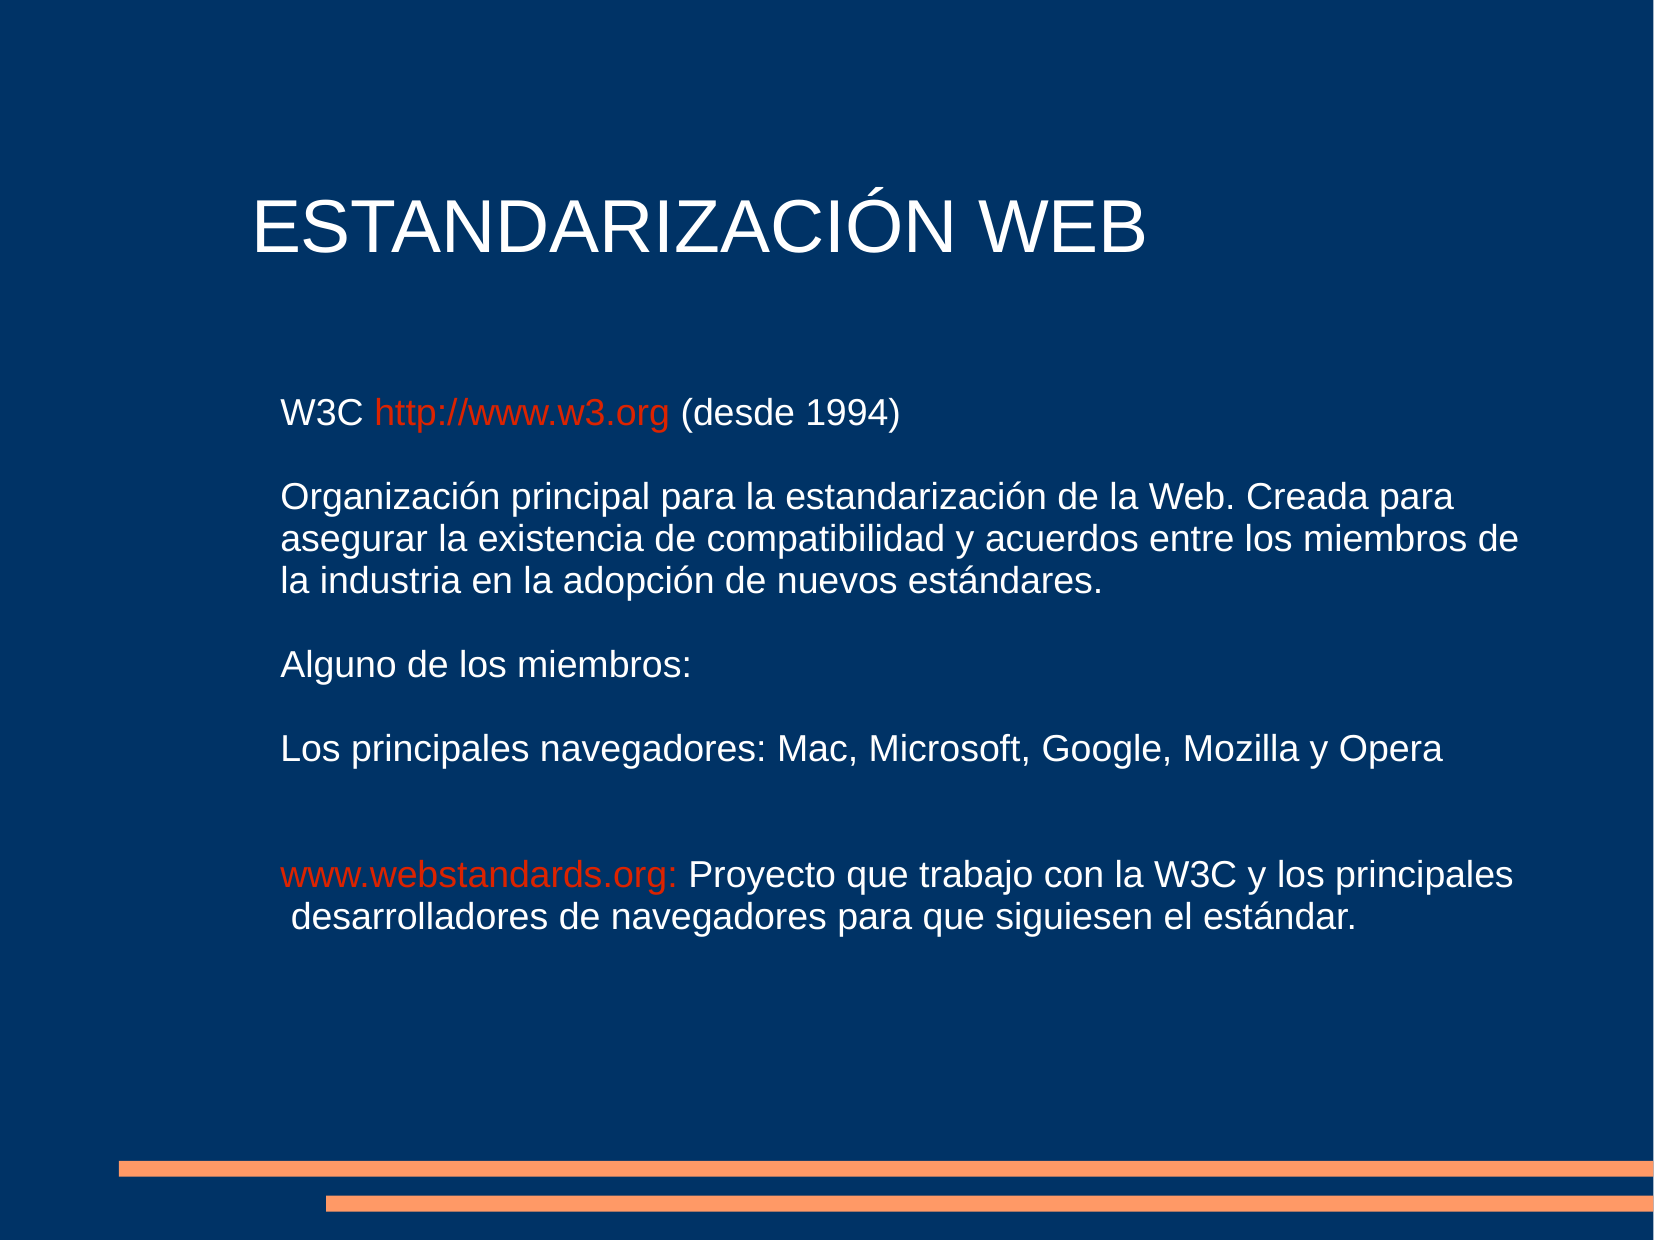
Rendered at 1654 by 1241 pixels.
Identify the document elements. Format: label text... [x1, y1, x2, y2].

text_box W3C http://www.w3.org (desde 1994) Organización principal para la estandarización de la Web. Creada para asegurar la existencia de compatibilidad y acuerdos entre los miembros de la industria en la adopción de nuevos estándares. Alguno de los miembros: Los principales navegadores: Mac, Microsoft, Google, Mozilla y Opera www.webstandards.org: Proyecto que trabajo con la W3C y los principales desarrolladores de navegadores para que siguiesen el estándar. [265, 383, 1536, 987]
text_box ESTANDARIZACIÓN WEB [236, 177, 1359, 276]
